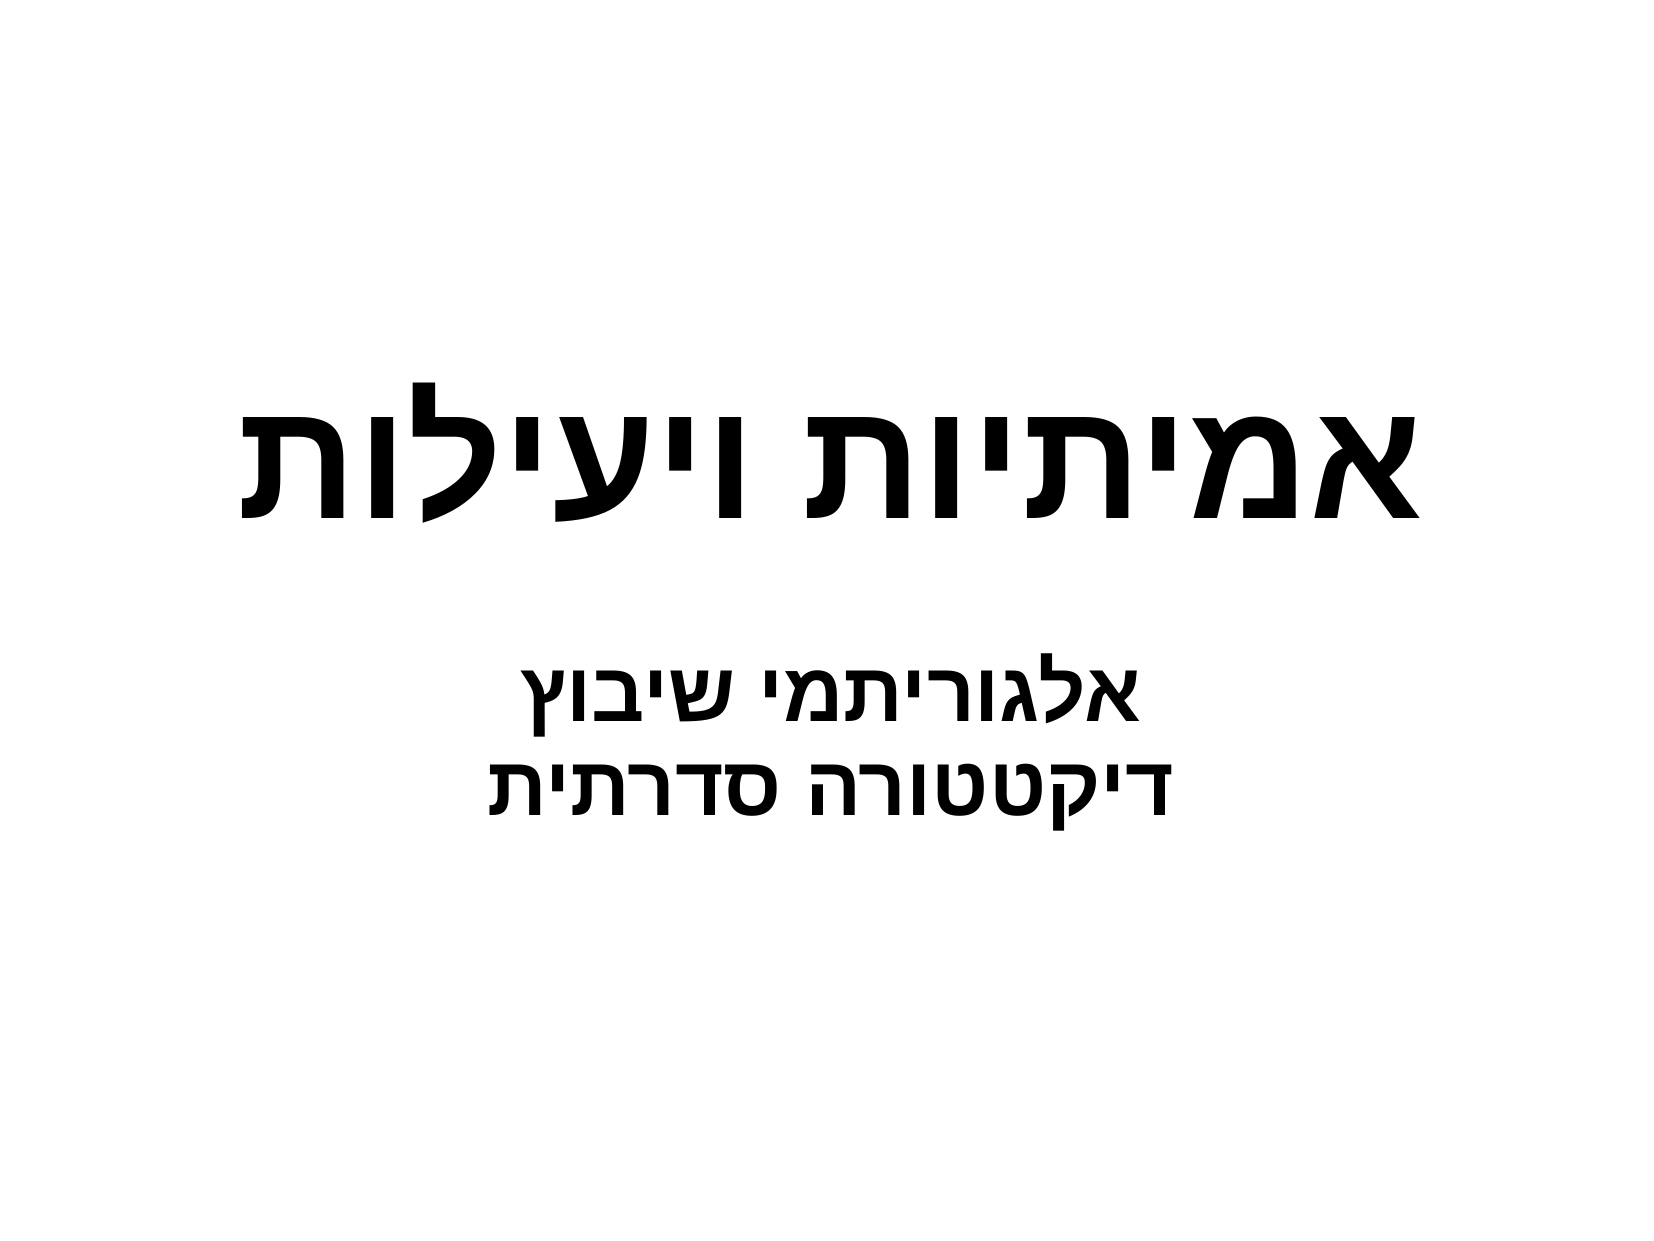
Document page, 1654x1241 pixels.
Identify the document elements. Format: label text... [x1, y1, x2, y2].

title אמיתיות ויעילות אלגוריתמי שיבוץ דיקטטורה סדרתית [86, 45, 1576, 1156]
